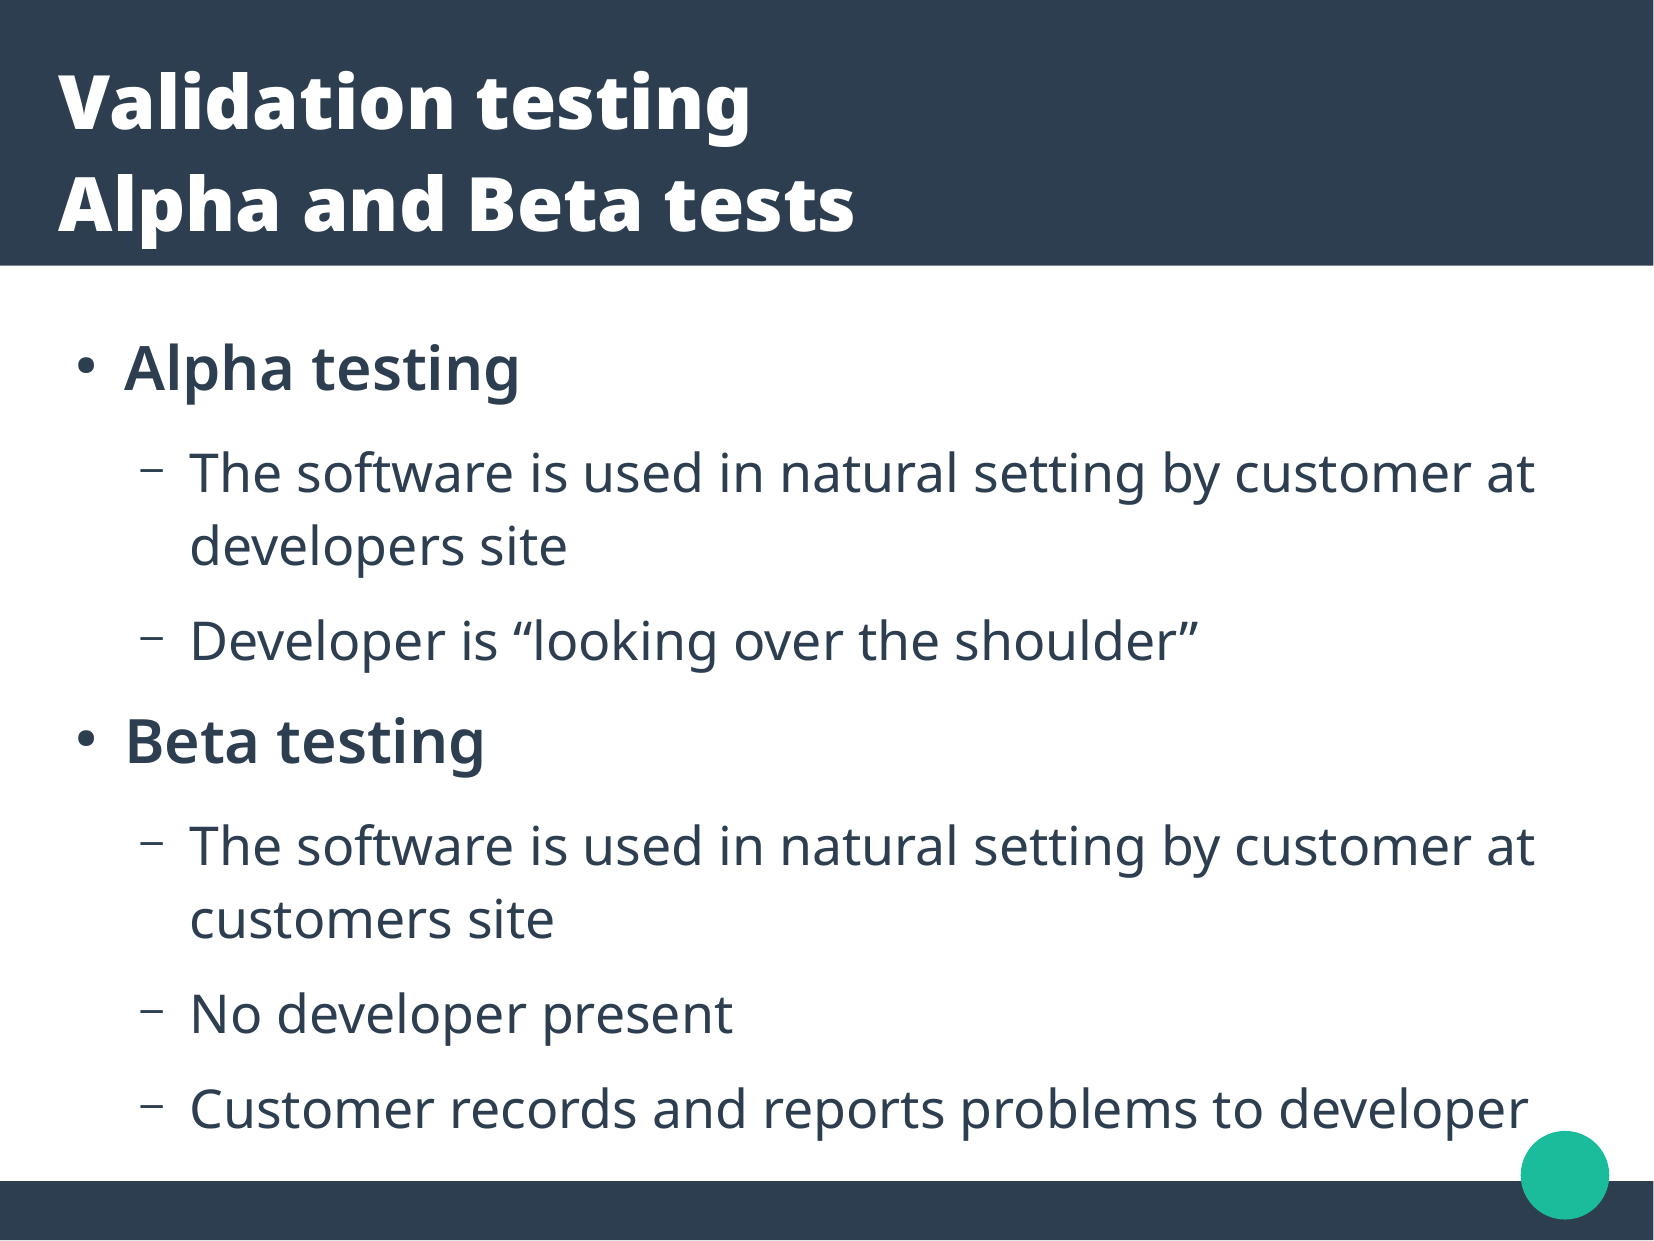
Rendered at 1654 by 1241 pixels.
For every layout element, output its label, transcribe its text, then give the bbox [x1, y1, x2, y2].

list Alpha testing The software is used in natural setting by customer at developers site Developer is “looking over the shoulder” Beta testing The software is used in natural setting by customer at customers site No developer present Customer records and reports problems to developer [59, 324, 1595, 1152]
title Validation testing Alpha and Beta tests [59, 49, 1595, 207]
